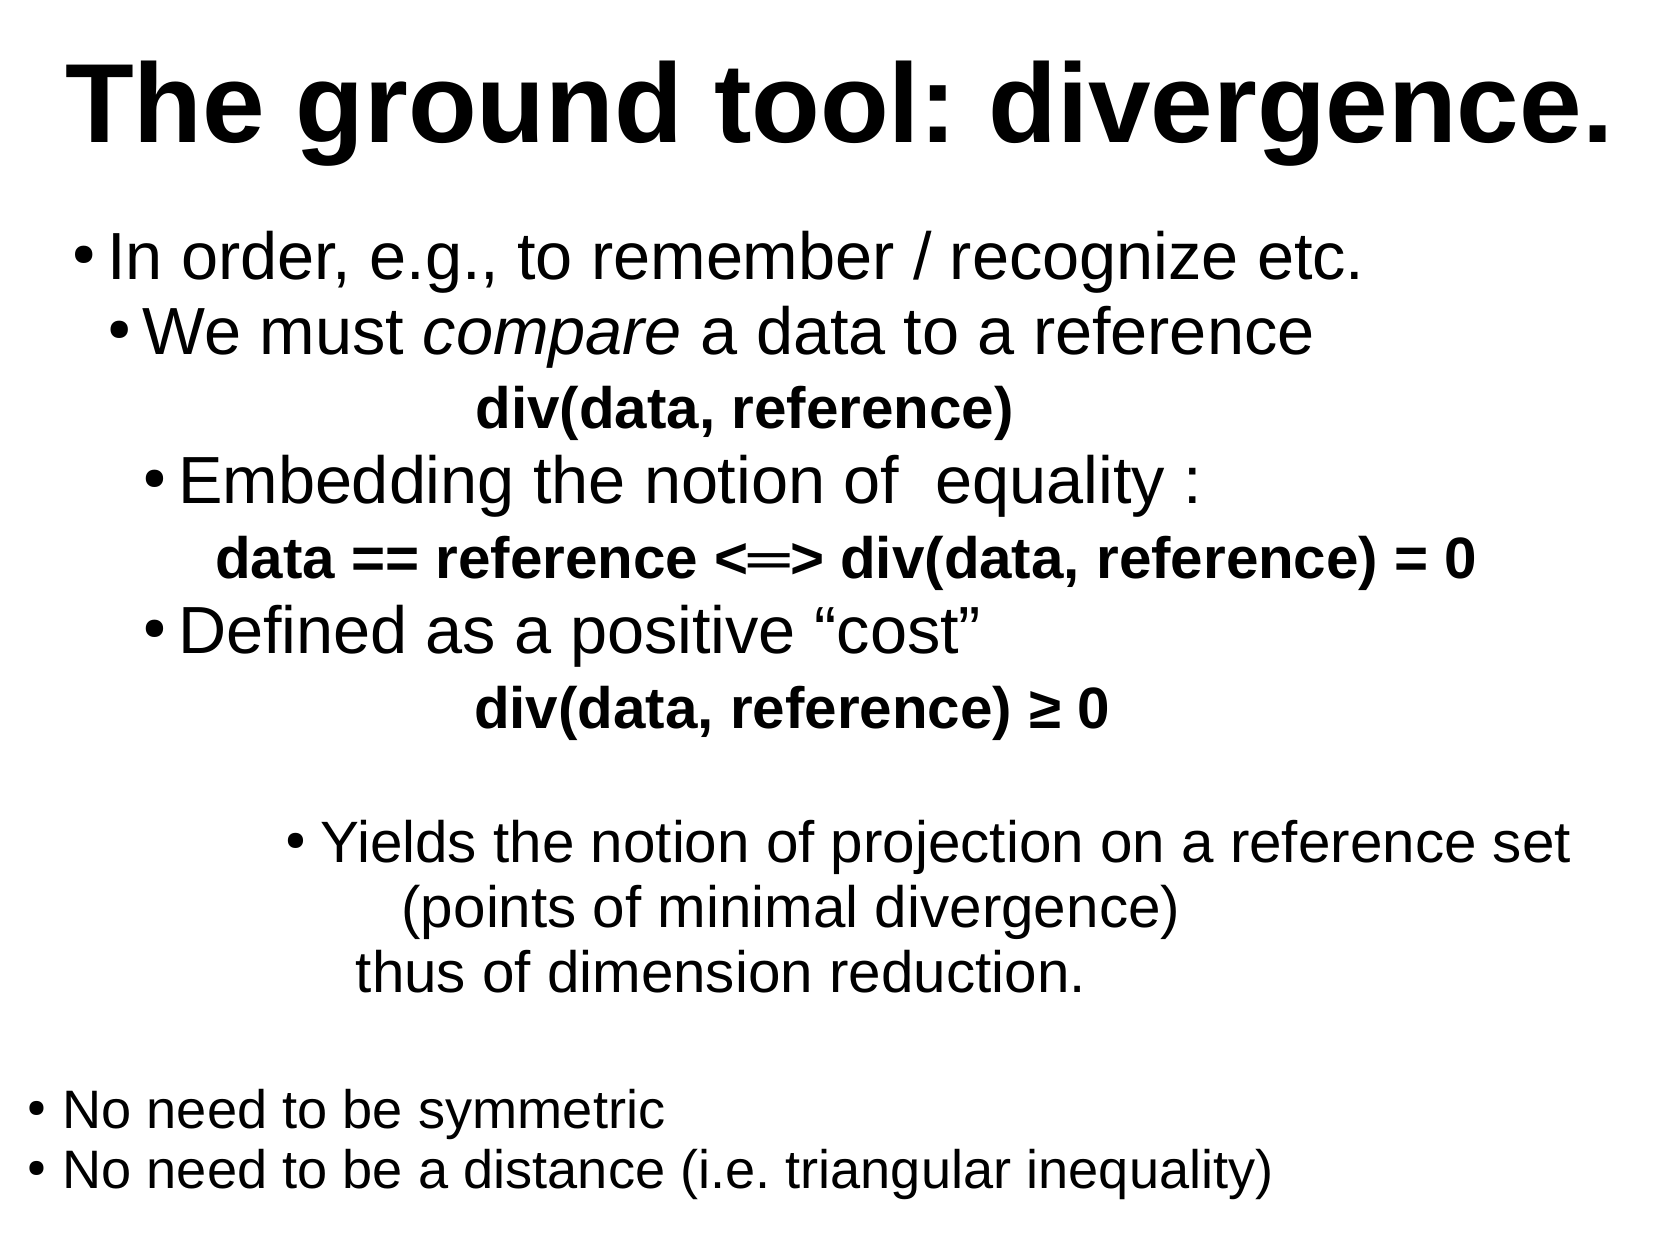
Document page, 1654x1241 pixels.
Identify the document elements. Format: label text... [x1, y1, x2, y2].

text_box No need to be symmetric No need to be a distance (i.e. triangular inequality) [26, 1065, 1516, 1215]
text_box In order, e.g., to remember / recognize etc. We must compare a data to a reference div(data, reference) Embedding the notion of equality : data == reference <═> div(data, reference) = 0 Defined as a positive “cost” div(data, reference) ≥ 0 [71, 196, 1561, 841]
title The ground tool: divergence. [60, 30, 1621, 178]
text_box Yields the notion of projection on a reference set (points of minimal divergence) thus of dimension reduction. [285, 809, 1591, 1006]
